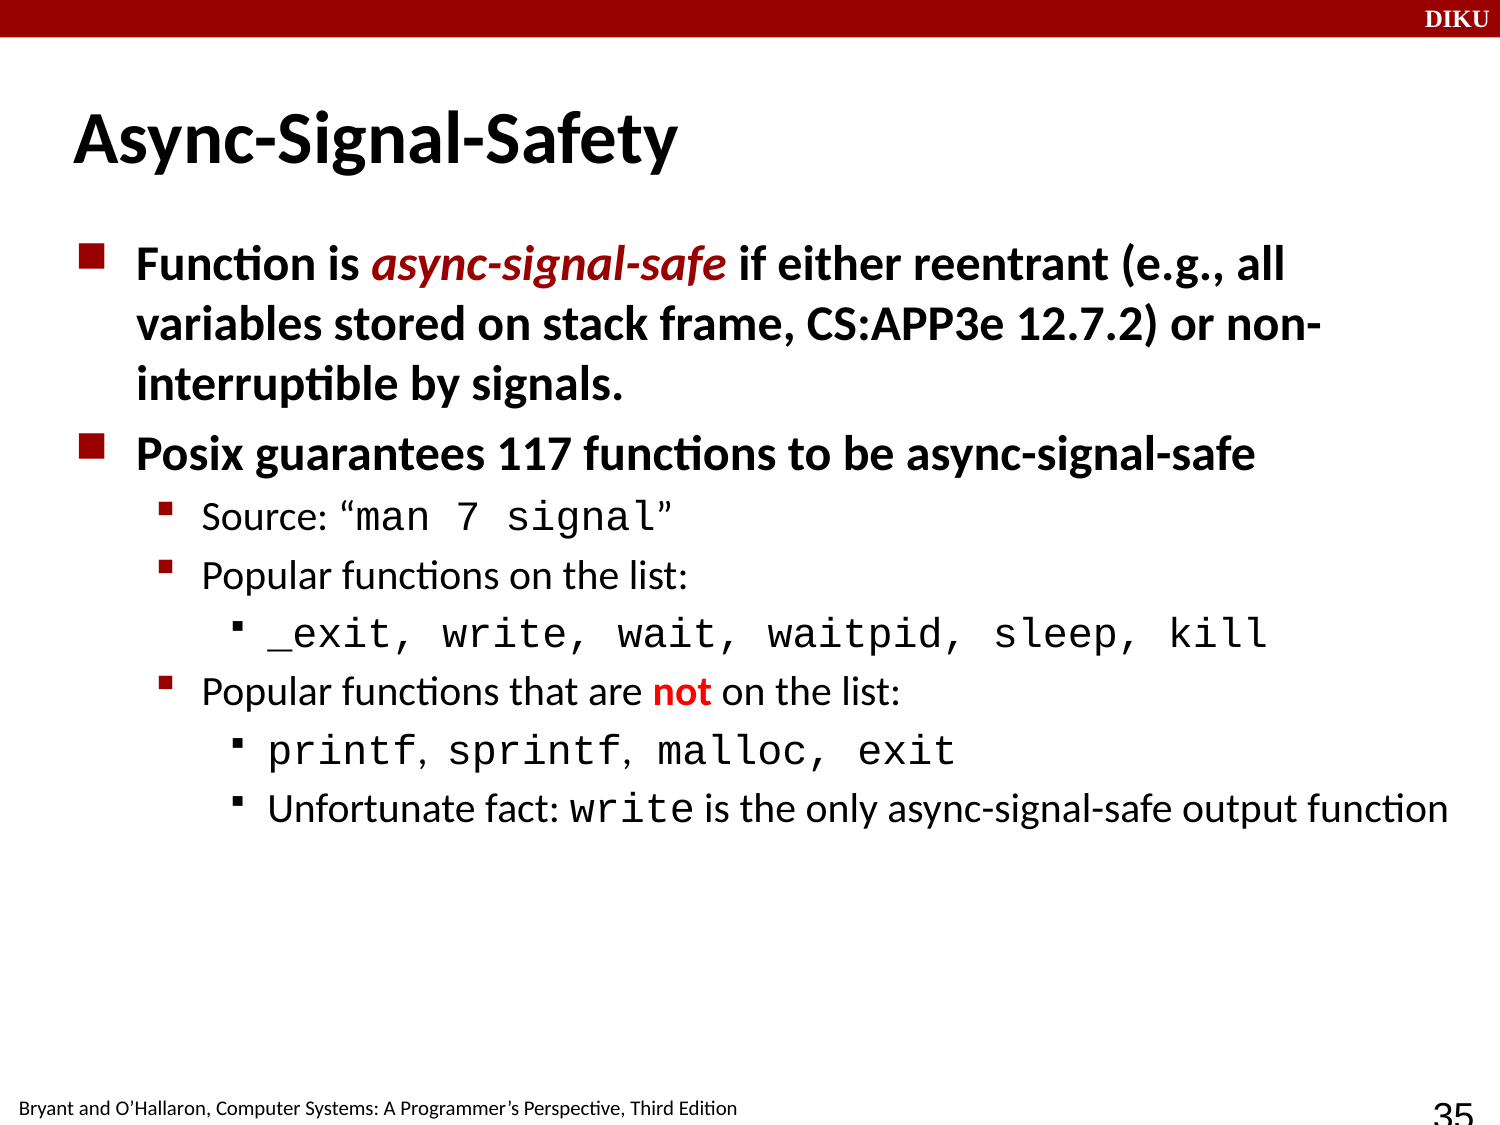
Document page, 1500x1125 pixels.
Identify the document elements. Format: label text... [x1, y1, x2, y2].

text_box Function is async-signal-safe if either reentrant (e.g., all variables stored on stack frame, CS:APP3e 12.7.2) or non-interruptible by signals. Posix guarantees 117 functions to be async-signal-safe Source: “man 7 signal” Popular functions on the list: _exit, write, wait, waitpid, sleep, kill Popular functions that are not on the list: printf, sprintf, malloc, exit Unfortunate fact: write is the only async-signal-safe output function [65, 223, 1488, 838]
text_box Async-Signal-Safety [58, 71, 1304, 197]
